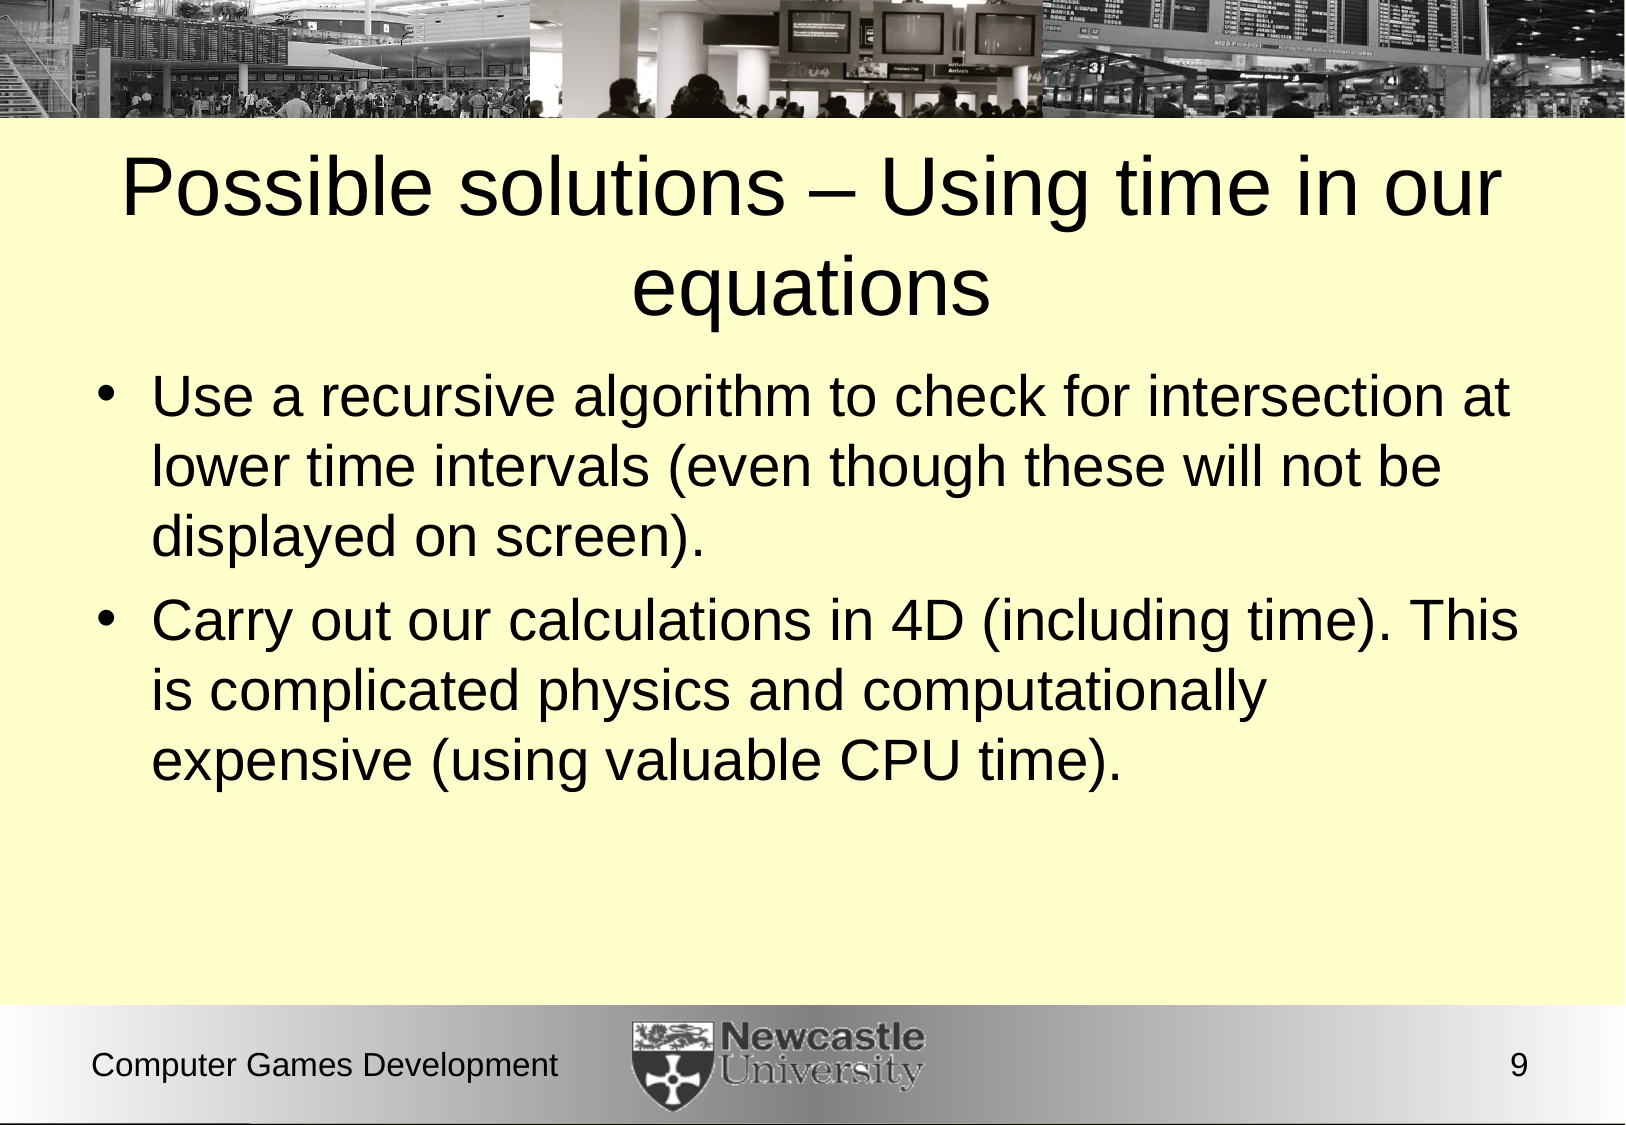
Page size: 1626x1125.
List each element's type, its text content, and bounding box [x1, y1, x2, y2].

text_box Computer Games Development [67, 1024, 583, 1103]
text_box Use a recursive algorithm to check for intersection at lower time intervals (even though these will not be displayed on screen). Carry out our calculations in 4D (including time). This is complicated physics and computationally expensive (using valuable CPU time). [81, 350, 1544, 984]
picture [0, 0, 1625, 118]
text_box <number> [1164, 1024, 1544, 1103]
text_box Possible solutions – Using time in our equations [81, 124, 1544, 341]
